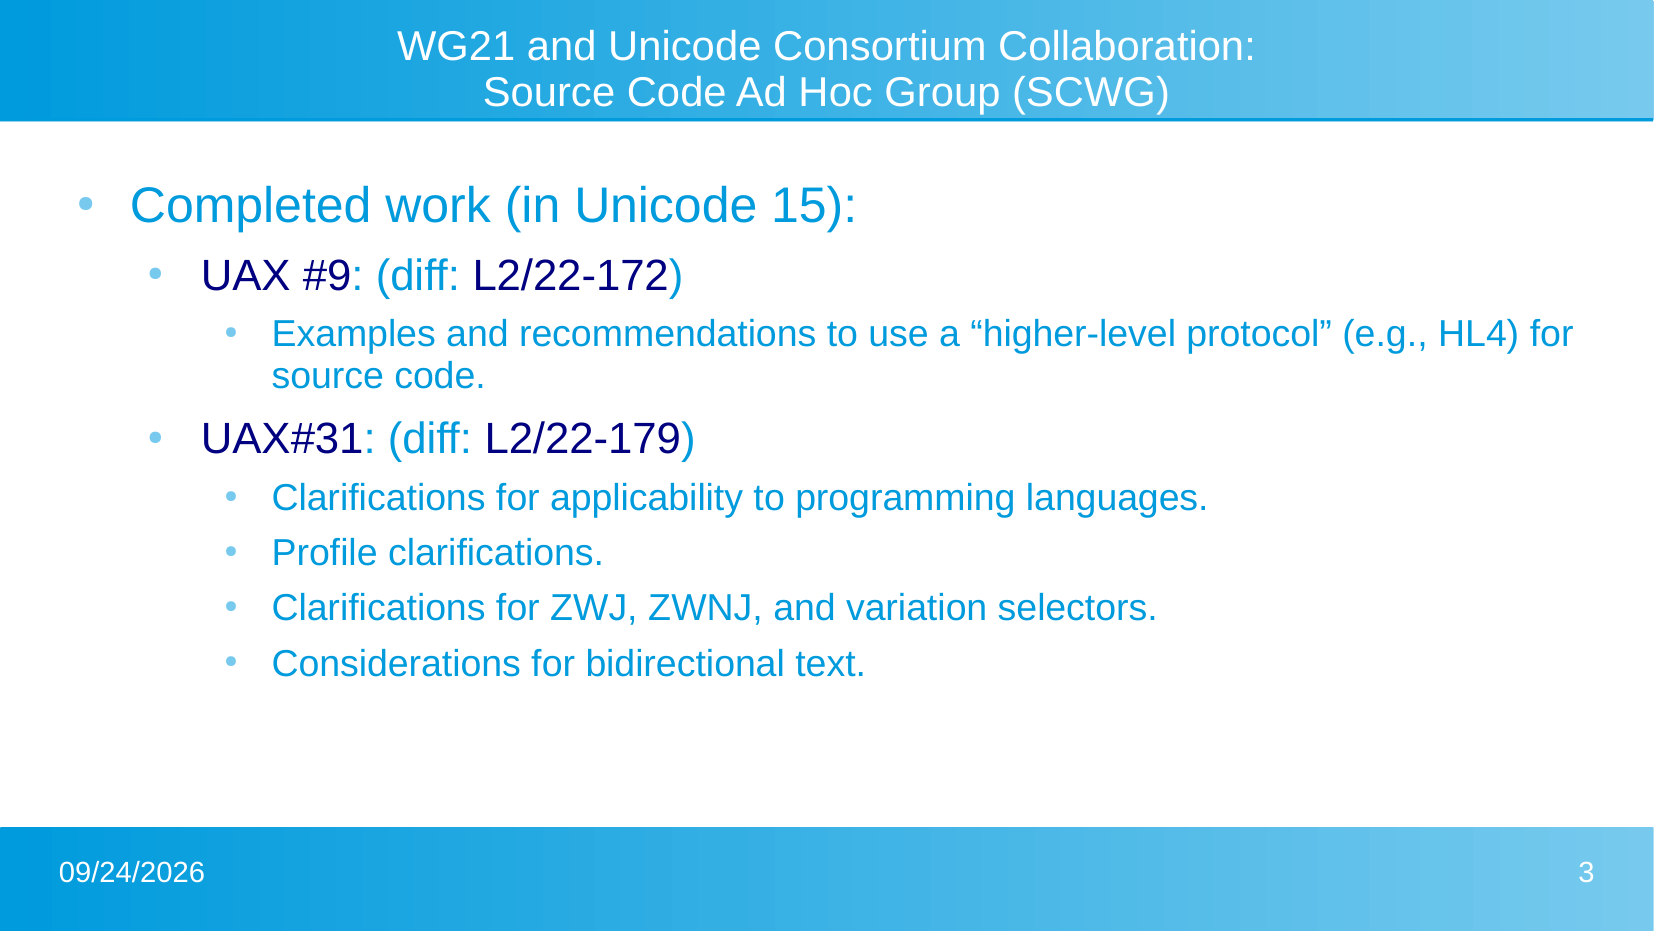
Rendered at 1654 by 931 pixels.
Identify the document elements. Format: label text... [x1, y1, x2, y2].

title WG21 and Unicode Consortium Collaboration: Source Code Ad Hoc Group (SCWG) [59, 22, 1595, 116]
list Completed work (in Unicode 15): UAX #9: (diff: L2/22-172) Examples and recommendations to use a “higher-level protocol” (e.g., HL4) for source code. UAX#31: (diff: L2/22-179) Clarifications for applicability to programming languages. Profile clarifications. Clarifications for ZWJ, ZWNJ, and variation selectors. Considerations for bidirectional text. [59, 177, 1595, 768]
